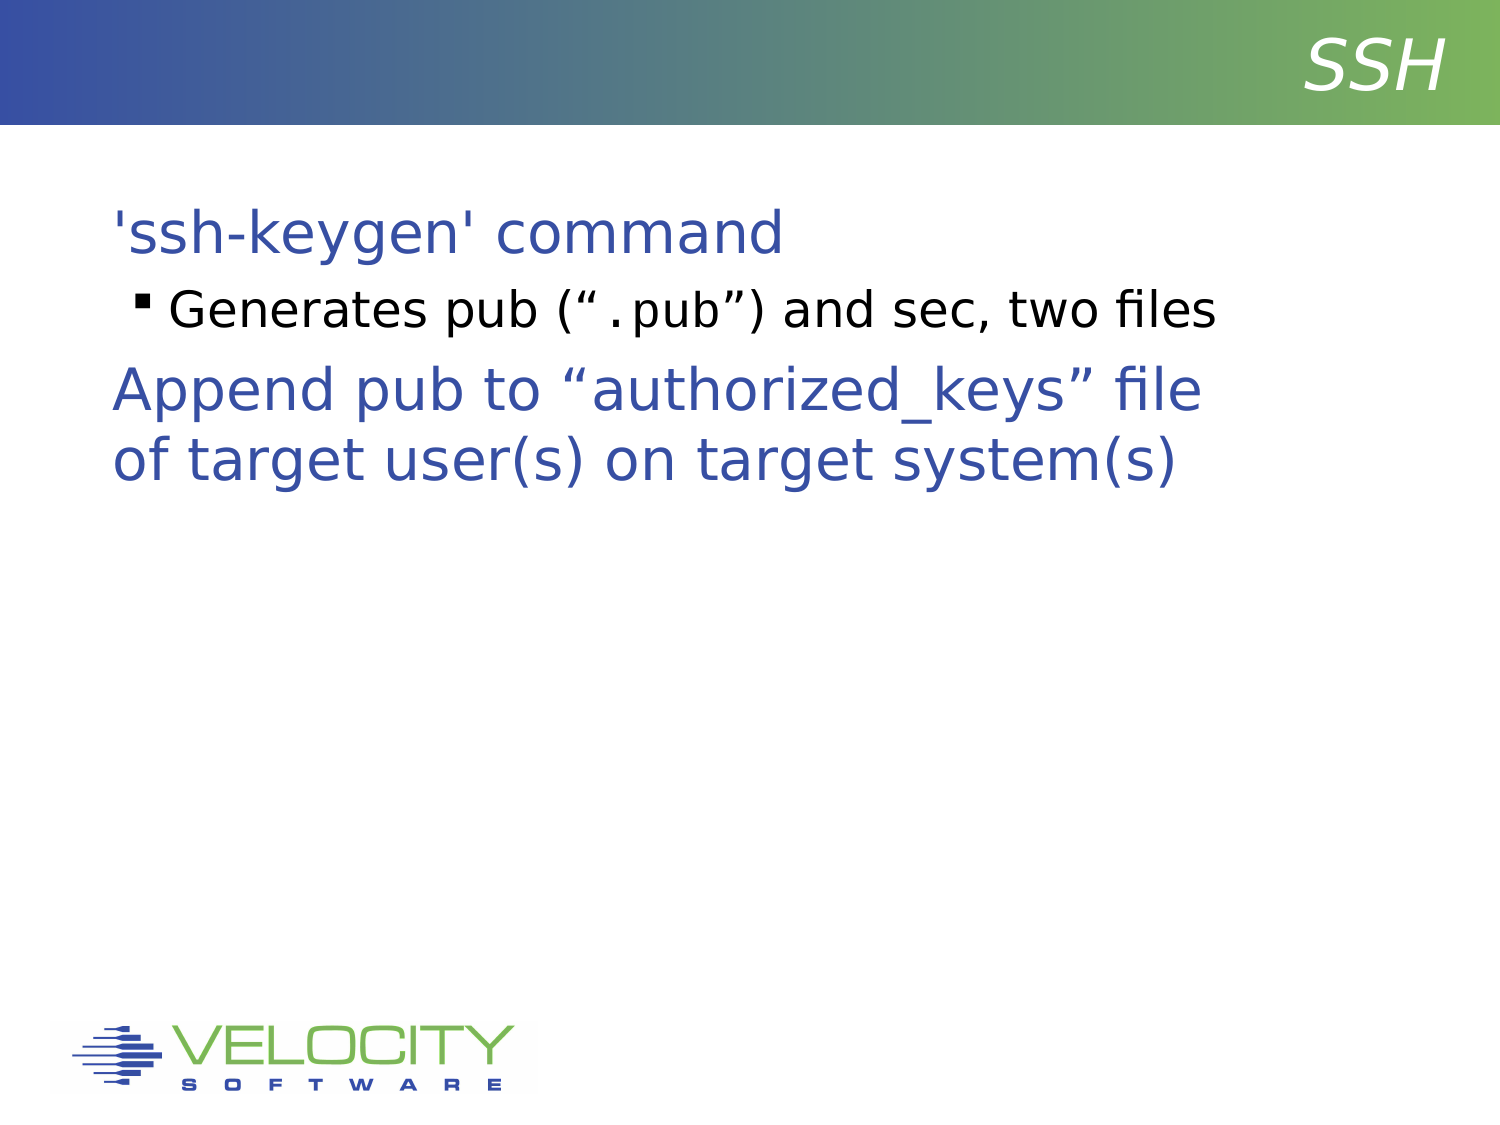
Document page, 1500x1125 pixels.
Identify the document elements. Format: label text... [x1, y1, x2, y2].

picture [50, 1021, 538, 1094]
list 'ssh-keygen' command Generates pub (“.pub”) and sec, two files Append pub to “authorized_keys” file of target user(s) on target system(s) [70, 187, 1438, 988]
title SSH [62, 12, 1463, 113]
